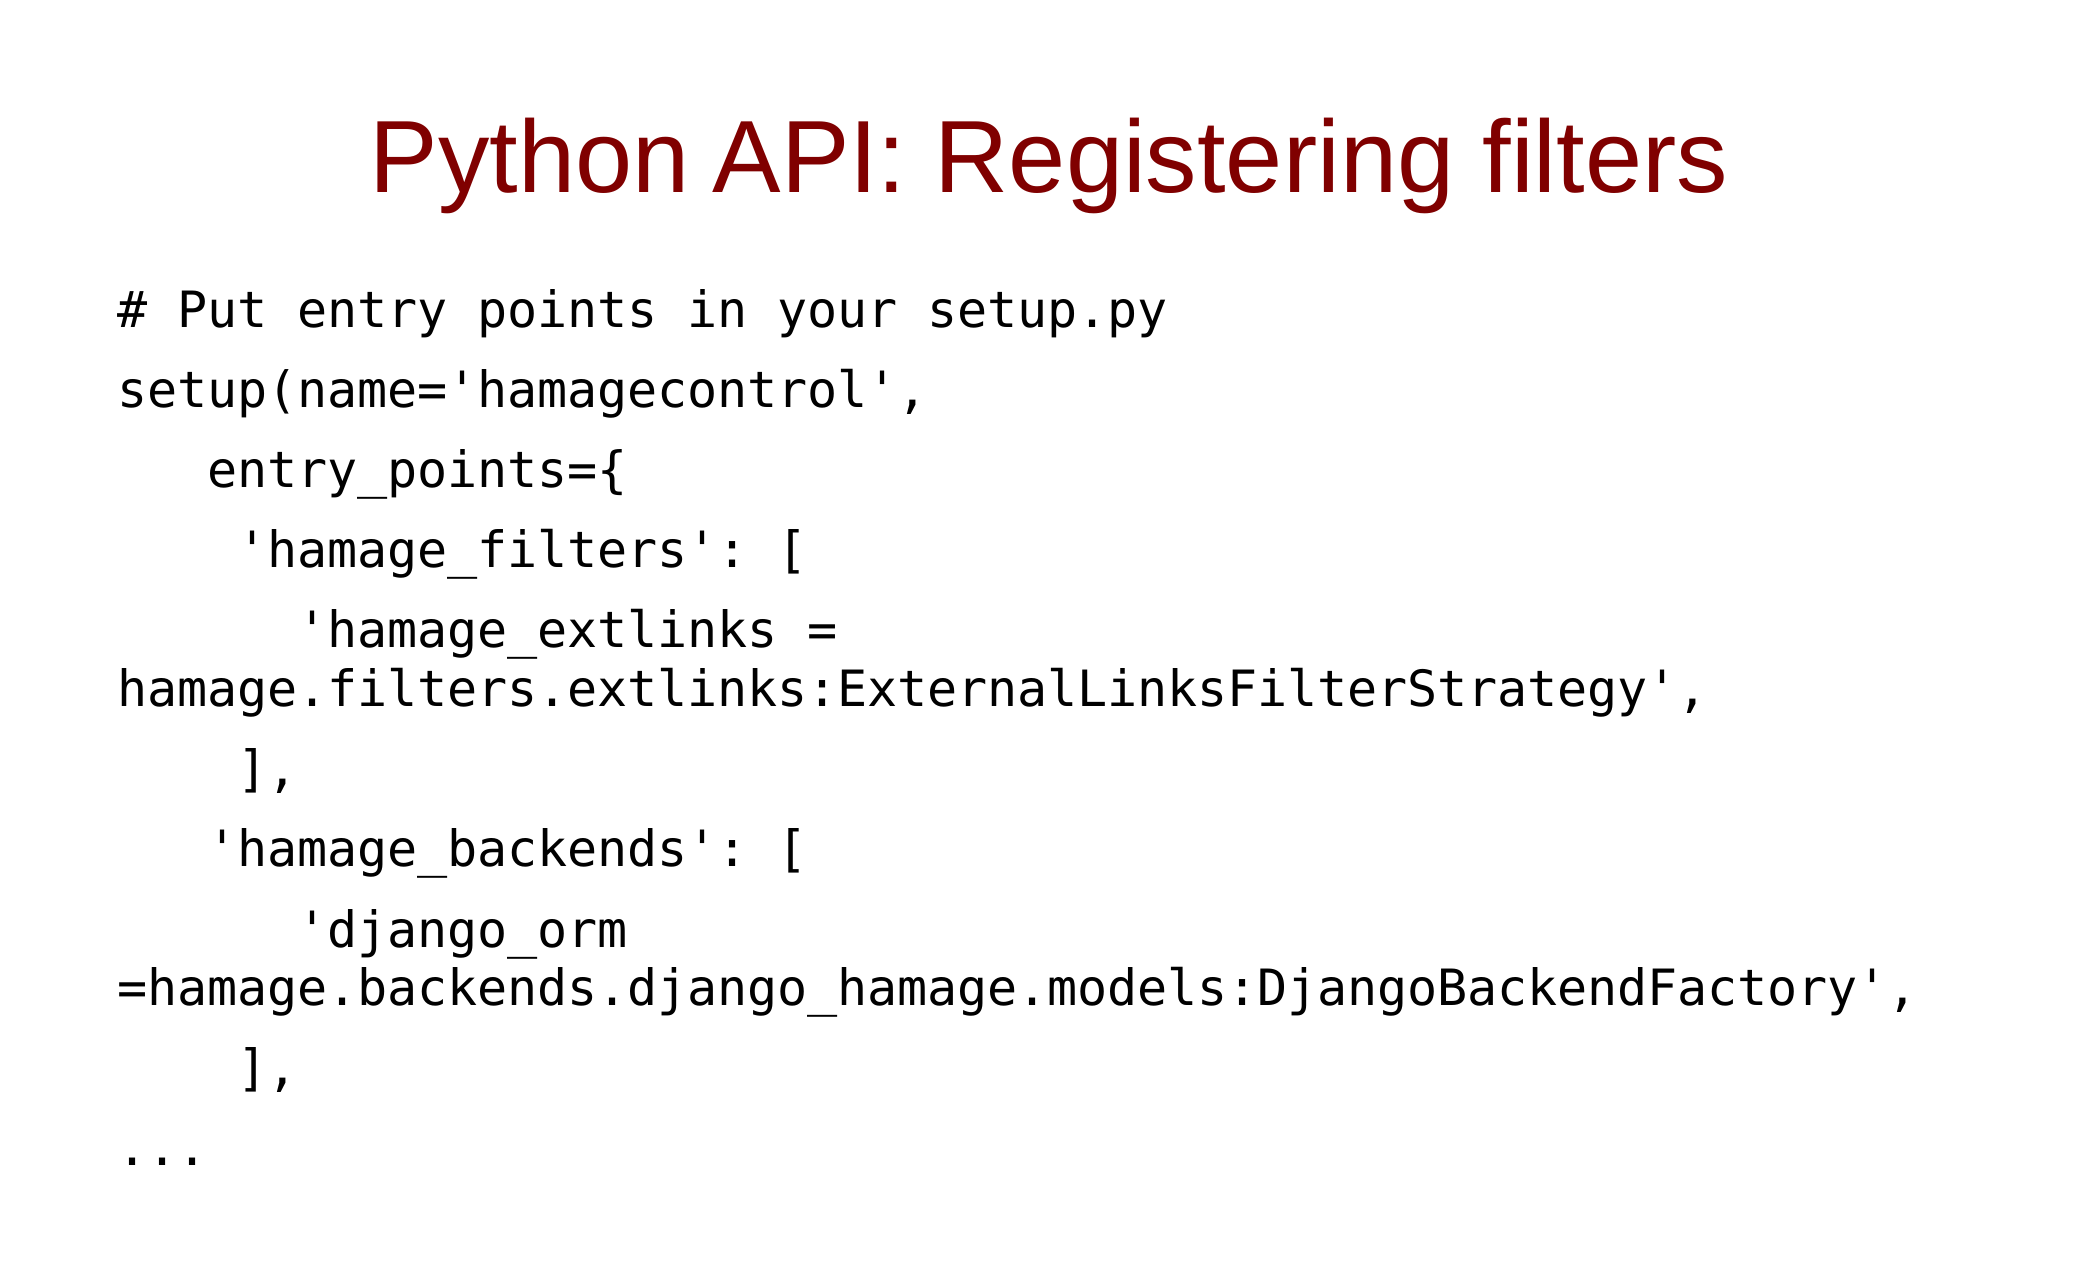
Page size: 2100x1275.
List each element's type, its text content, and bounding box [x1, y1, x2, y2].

title Python API: Registering filters [105, 50, 1995, 264]
list # Put entry points in your setup.py setup(name='hamagecontrol', entry_points={ 'hamage_filters': [ 'hamage_extlinks = hamage.filters.extlinks:ExternalLinksFilterStrategy', ], 'hamage_backends': [ 'django_orm =hamage.backends.django_hamage.models:DjangoBackendFactory', ], ... [117, 280, 1966, 1201]
